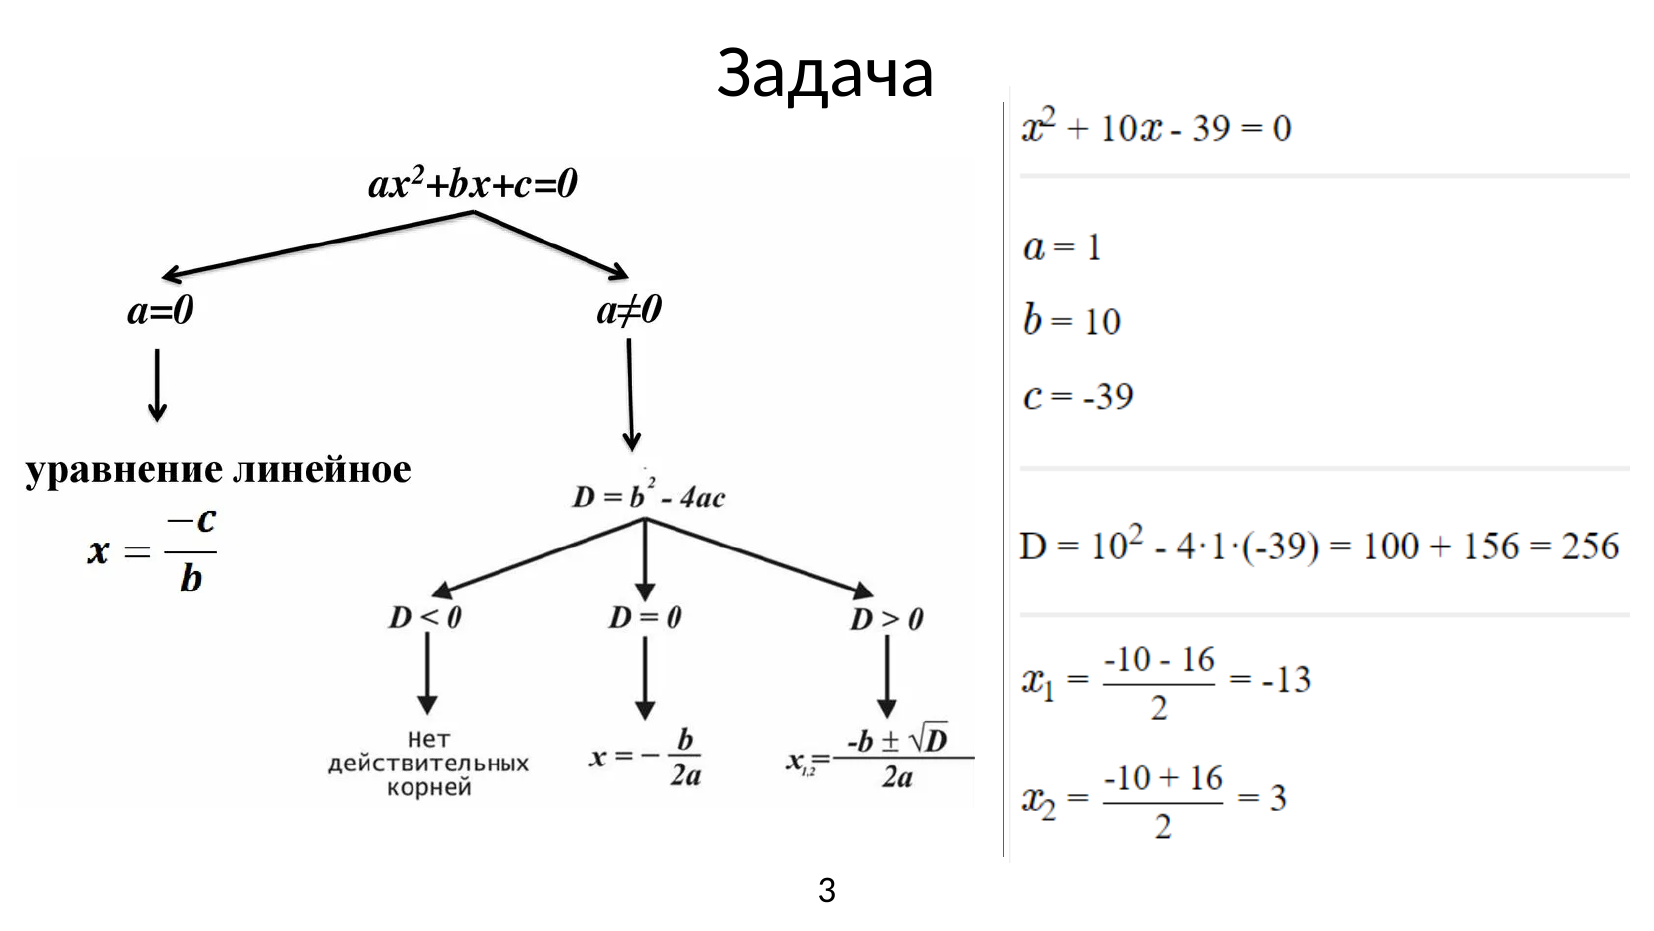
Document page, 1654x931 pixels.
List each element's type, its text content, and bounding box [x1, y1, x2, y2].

picture [1009, 86, 1630, 863]
title Задача [59, 7, 1595, 148]
picture [17, 157, 983, 808]
